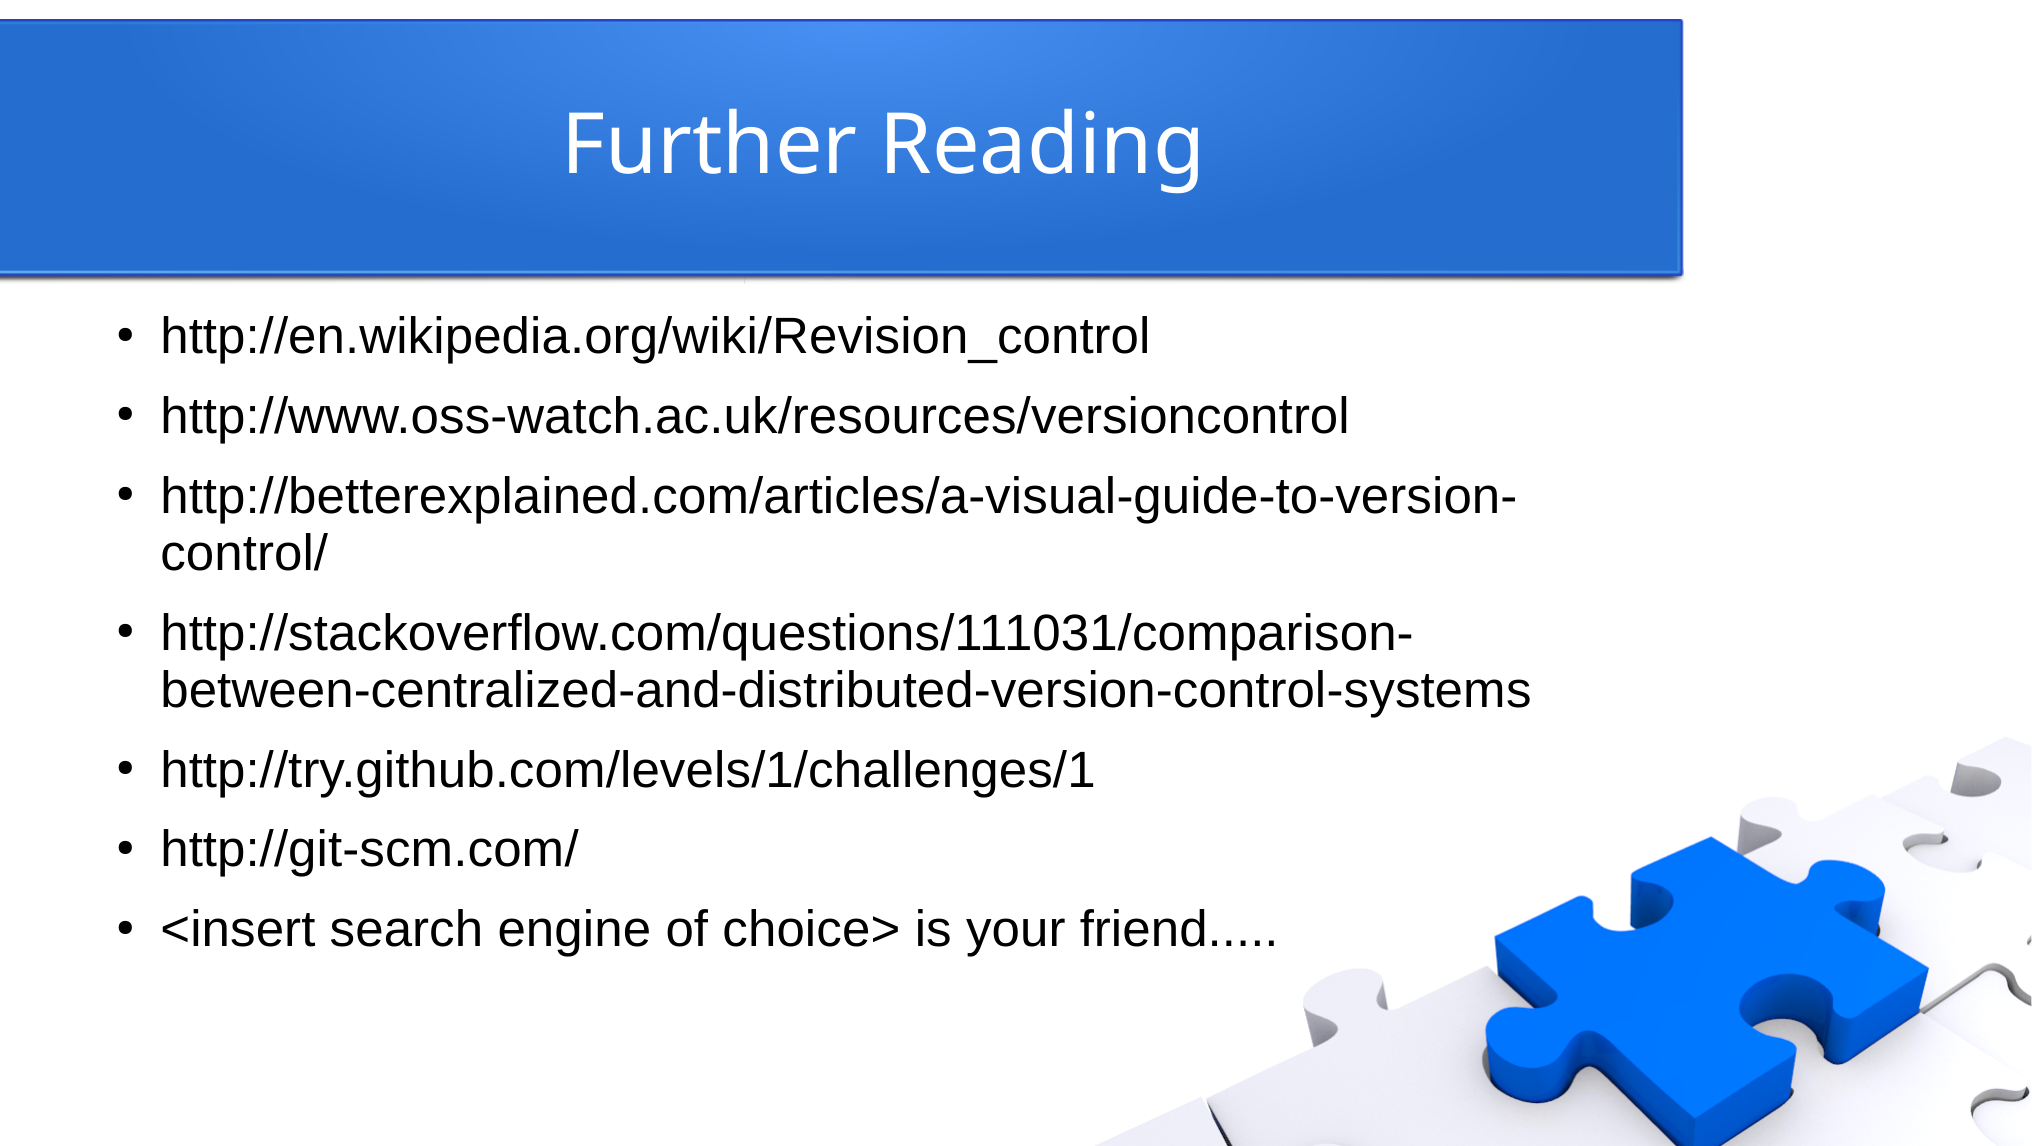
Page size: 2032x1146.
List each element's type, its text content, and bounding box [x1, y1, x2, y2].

title Further Reading [101, 45, 1666, 237]
picture [0, 19, 1689, 284]
list http://en.wikipedia.org/wiki/Revision_control http://www.oss-watch.ac.uk/resources/versioncontrol http://betterexplained.com/articles/a-visual-guide-to-version-control/ http://stackoverflow.com/questions/111031/comparison-between-centralized-and-distributed-version-control-systems http://try.github.com/levels/1/challenges/1 http://git-scm.com/ <insert search engine of choice> is your friend..... [101, 307, 1619, 972]
picture [1071, 605, 2032, 1146]
